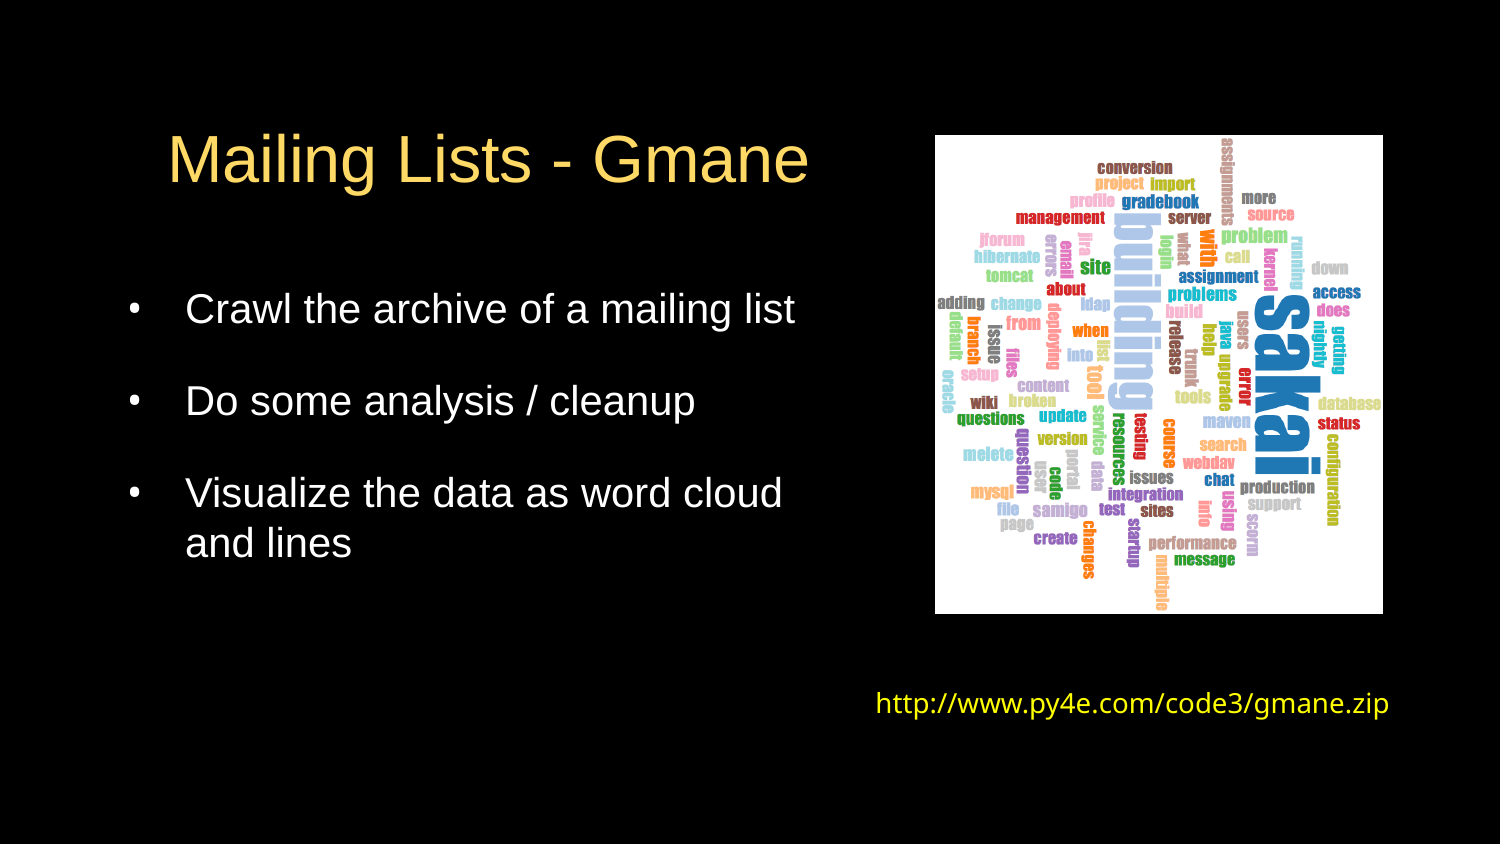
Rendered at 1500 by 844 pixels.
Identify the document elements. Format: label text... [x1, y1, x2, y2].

picture [935, 135, 1383, 614]
text_box http://www.py4e.com/code3/gmane.zip [796, 685, 1470, 732]
list Crawl the archive of a mailing list Do some analysis / cleanup Visualize the data as word cloud and lines [106, 234, 849, 614]
title Mailing Lists - Gmane [106, 76, 872, 235]
